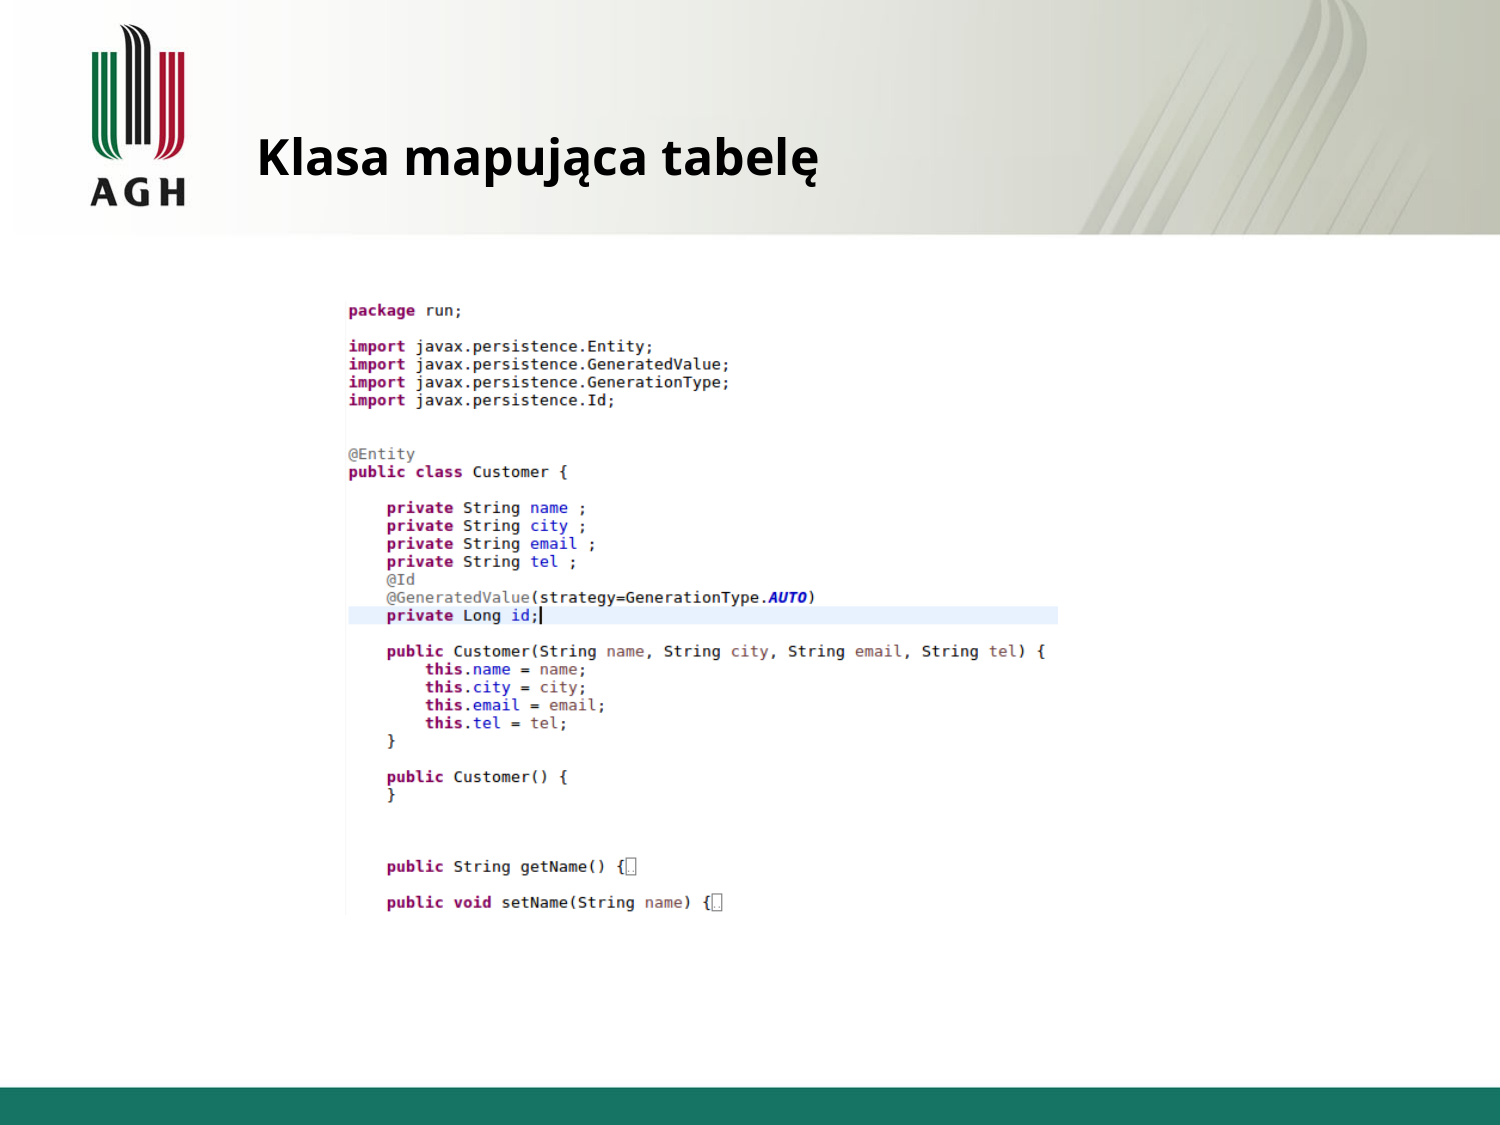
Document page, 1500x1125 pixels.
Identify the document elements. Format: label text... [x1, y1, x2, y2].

picture [0, 0, 1500, 1125]
title Klasa mapująca tabelę [242, 78, 1425, 233]
